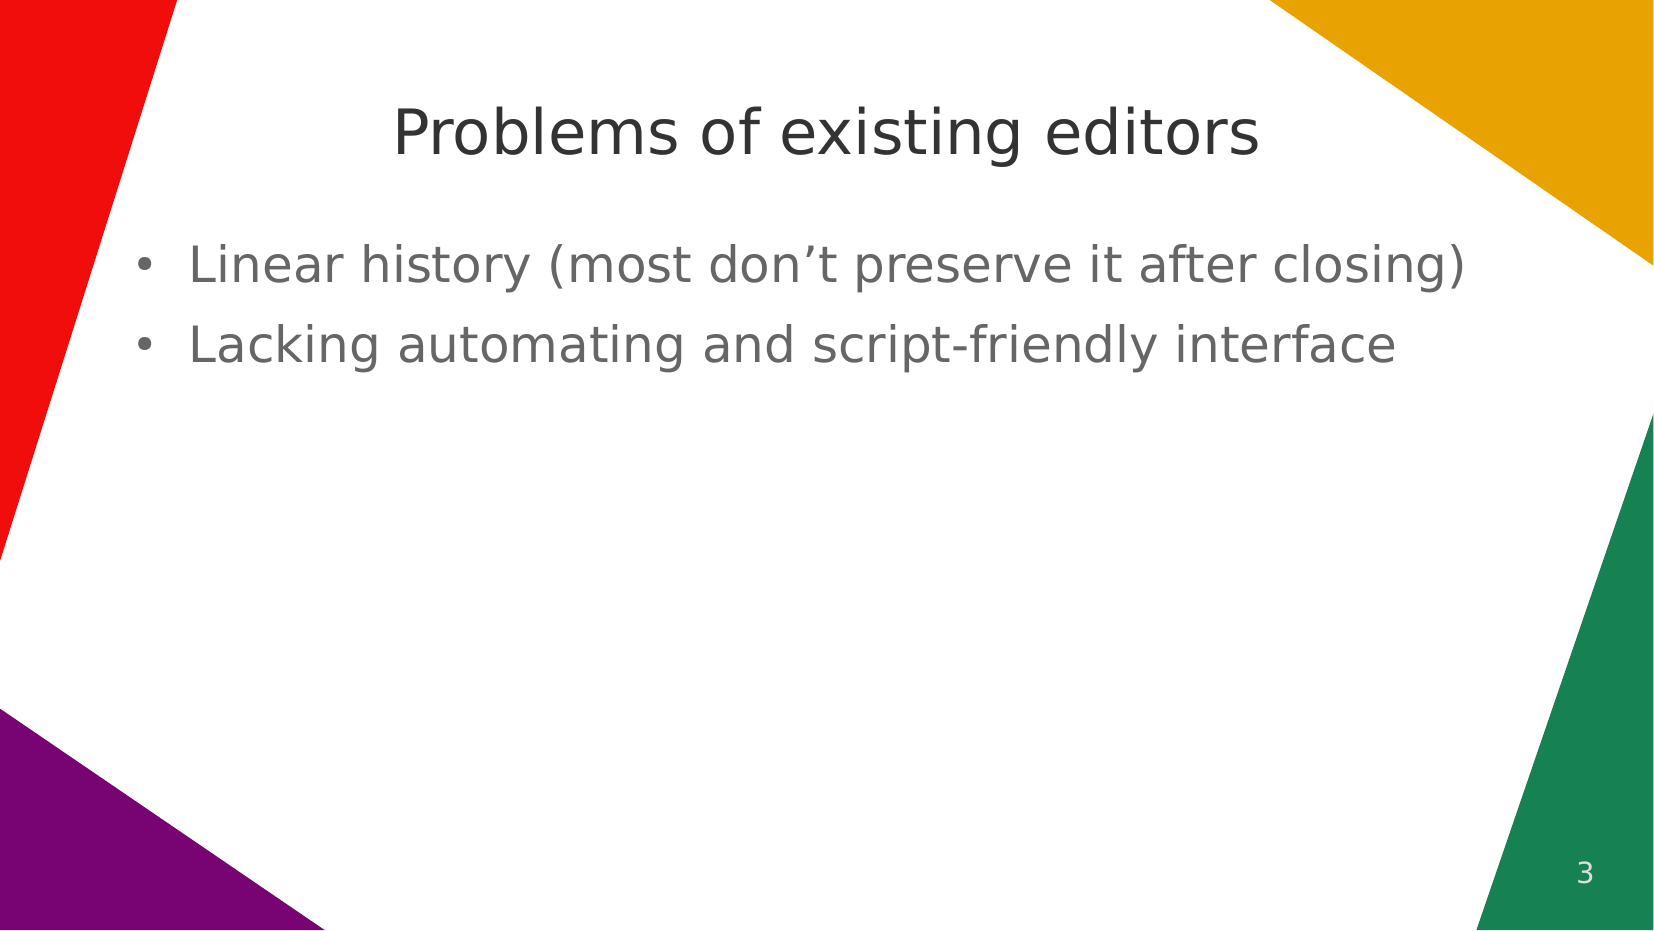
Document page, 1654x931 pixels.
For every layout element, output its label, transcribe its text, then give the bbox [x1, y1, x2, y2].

list Linear history (most don’t preserve it after closing) Lacking automating and script-friendly interface [118, 236, 1536, 827]
title Problems of existing editors [118, 59, 1536, 207]
